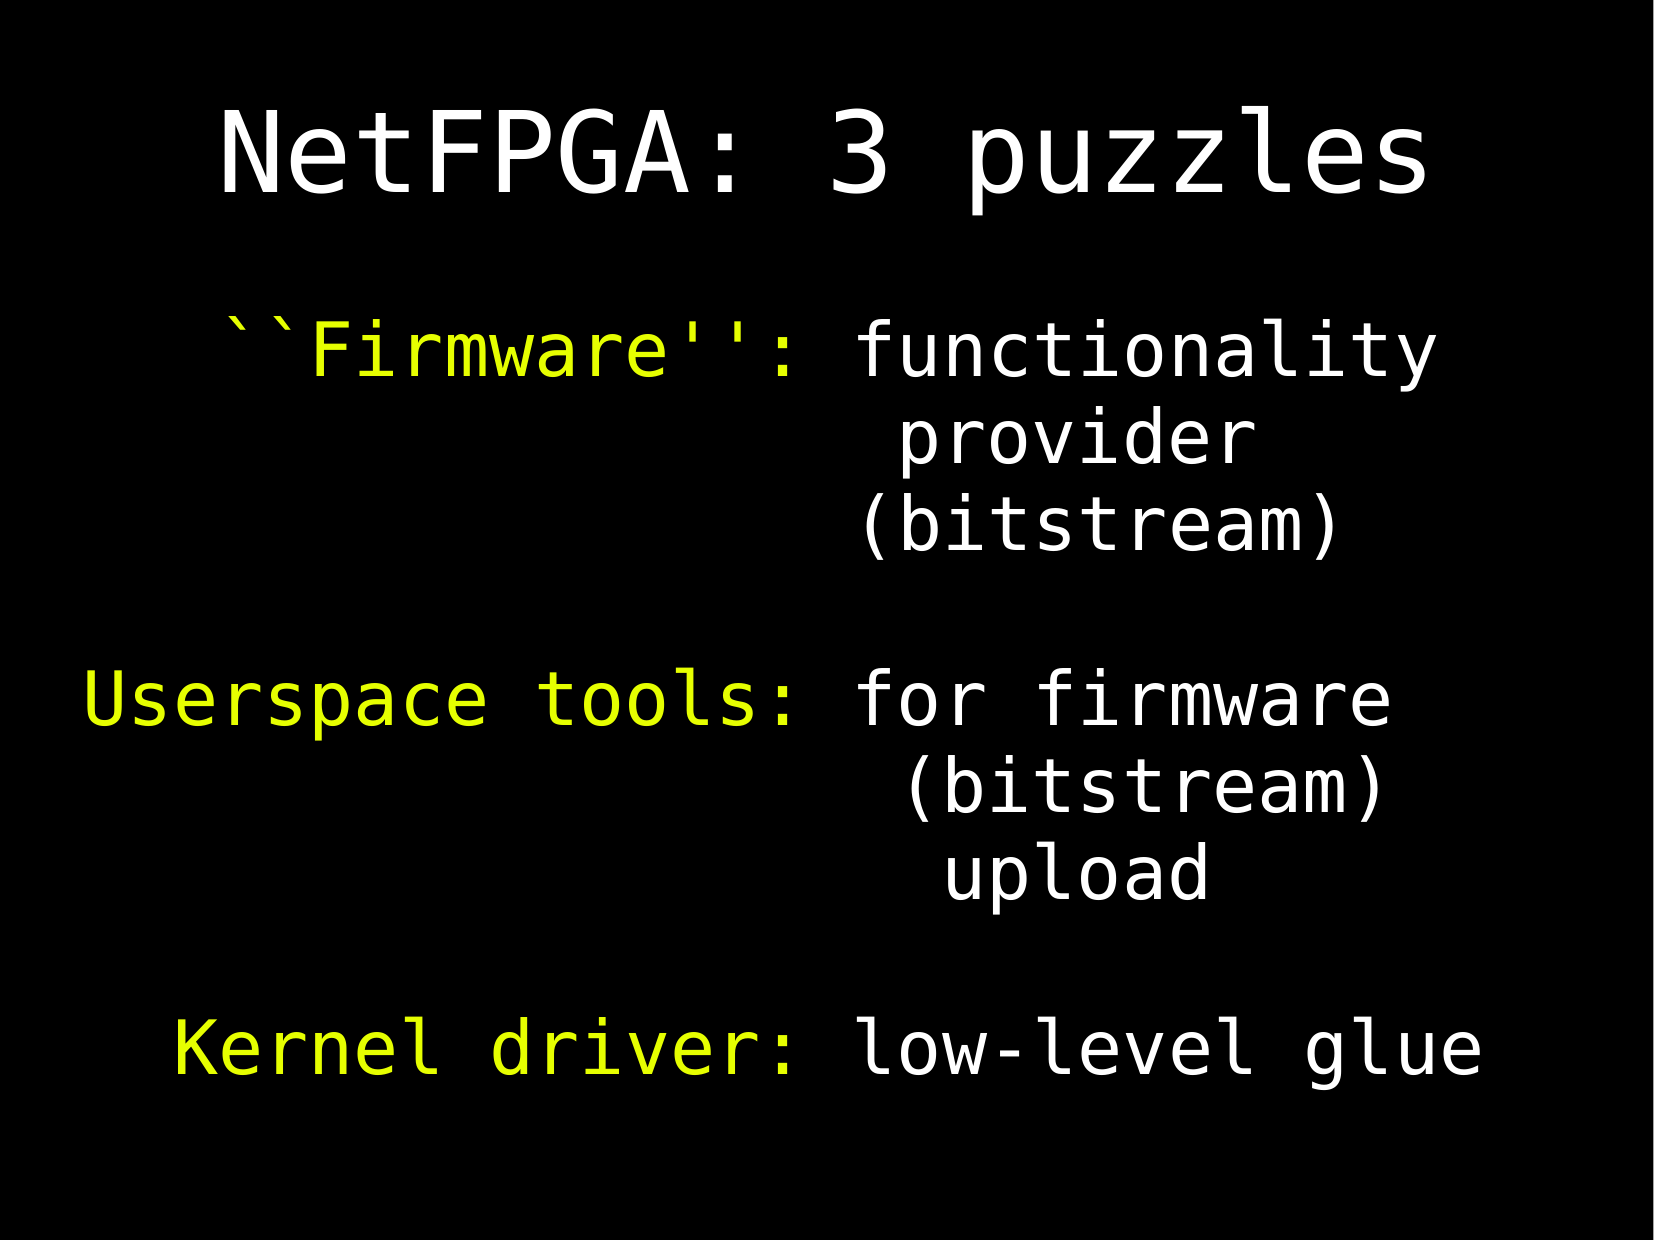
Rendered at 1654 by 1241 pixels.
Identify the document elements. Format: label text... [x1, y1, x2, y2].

subtitle ``Firmware'': functionality provider (bitstream) Userspace tools: for firmware (bitstream) upload Kernel driver: low-level glue [82, 290, 1571, 1109]
title NetFPGA: 3 puzzles [82, 49, 1571, 257]
